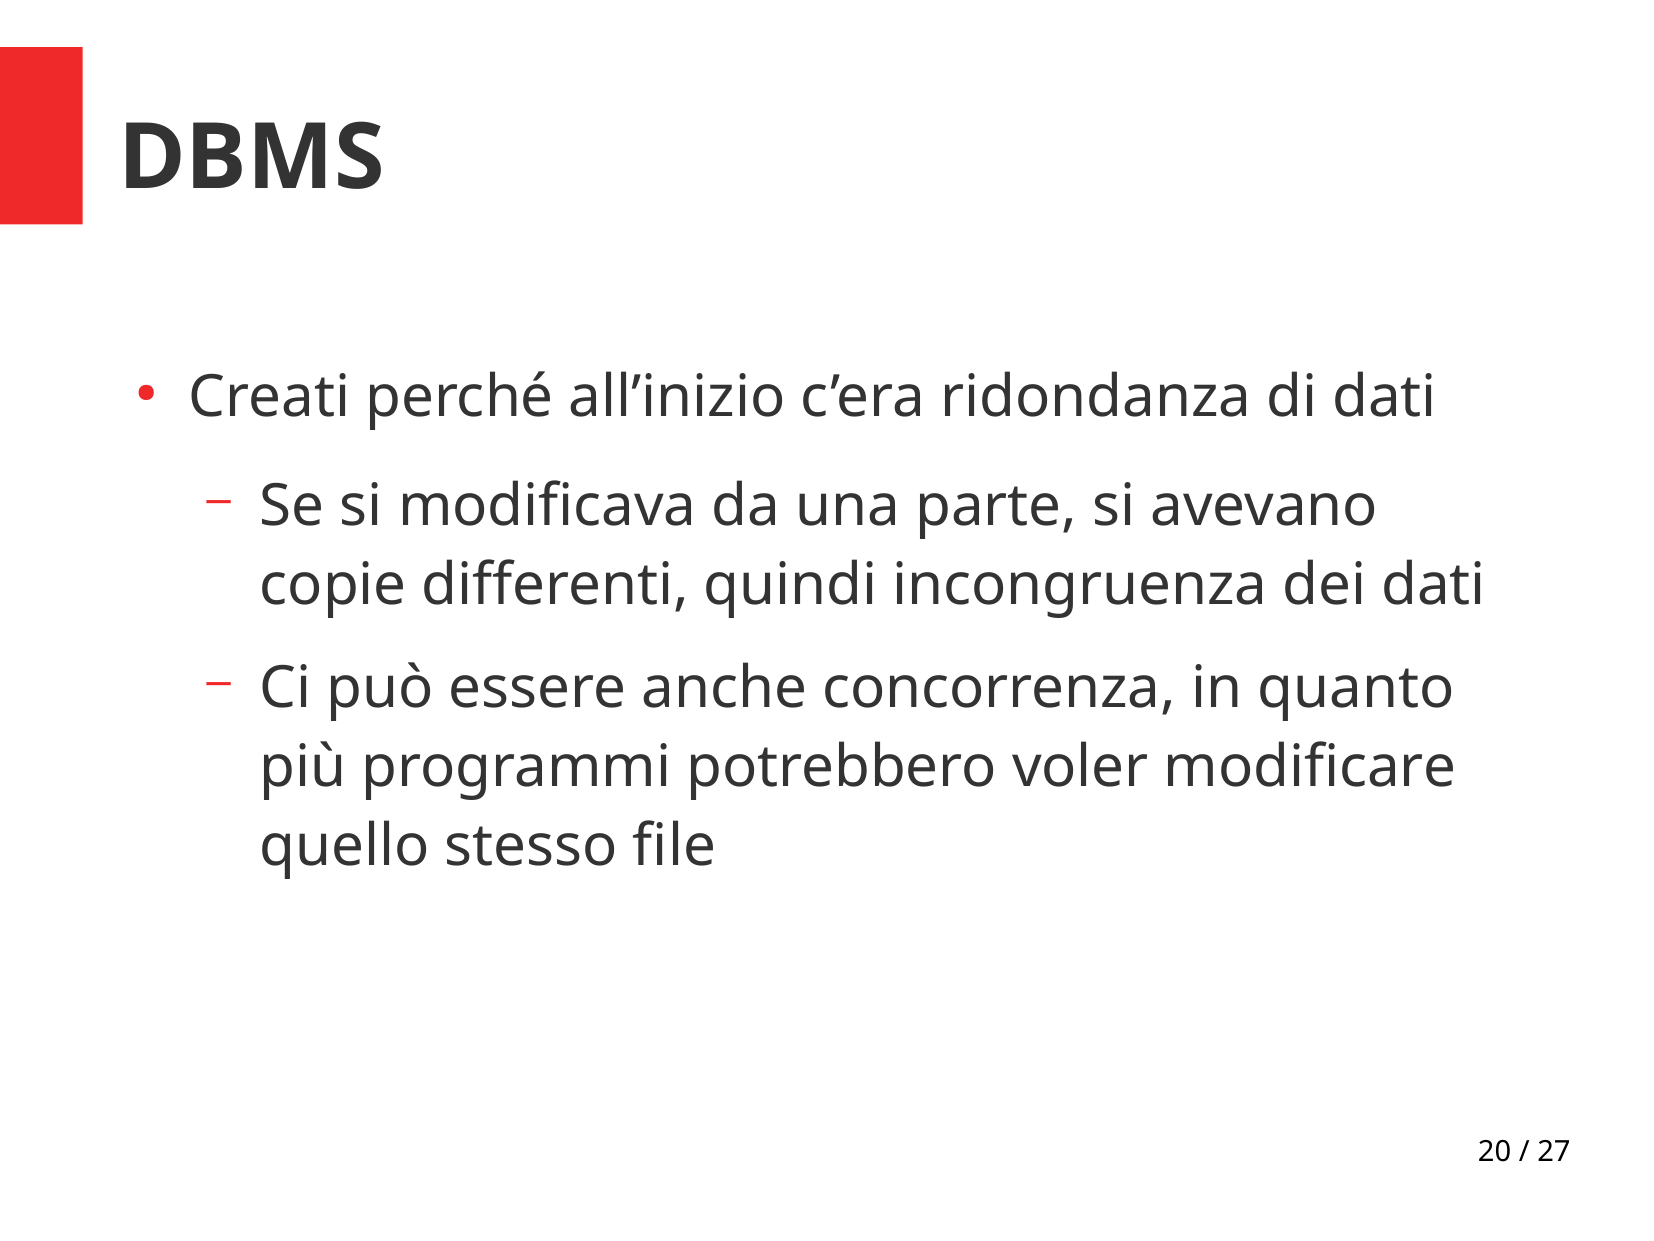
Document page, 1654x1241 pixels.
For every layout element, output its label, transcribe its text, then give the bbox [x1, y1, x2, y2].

list Creati perché all’inizio c’era ridondanza di dati Se si modificava da una parte, si avevano copie differenti, quindi incongruenza dei dati Ci può essere anche concorrenza, in quanto più programmi potrebbero voler modificare quello stesso file [118, 354, 1536, 1074]
title DBMS [118, 49, 1571, 257]
